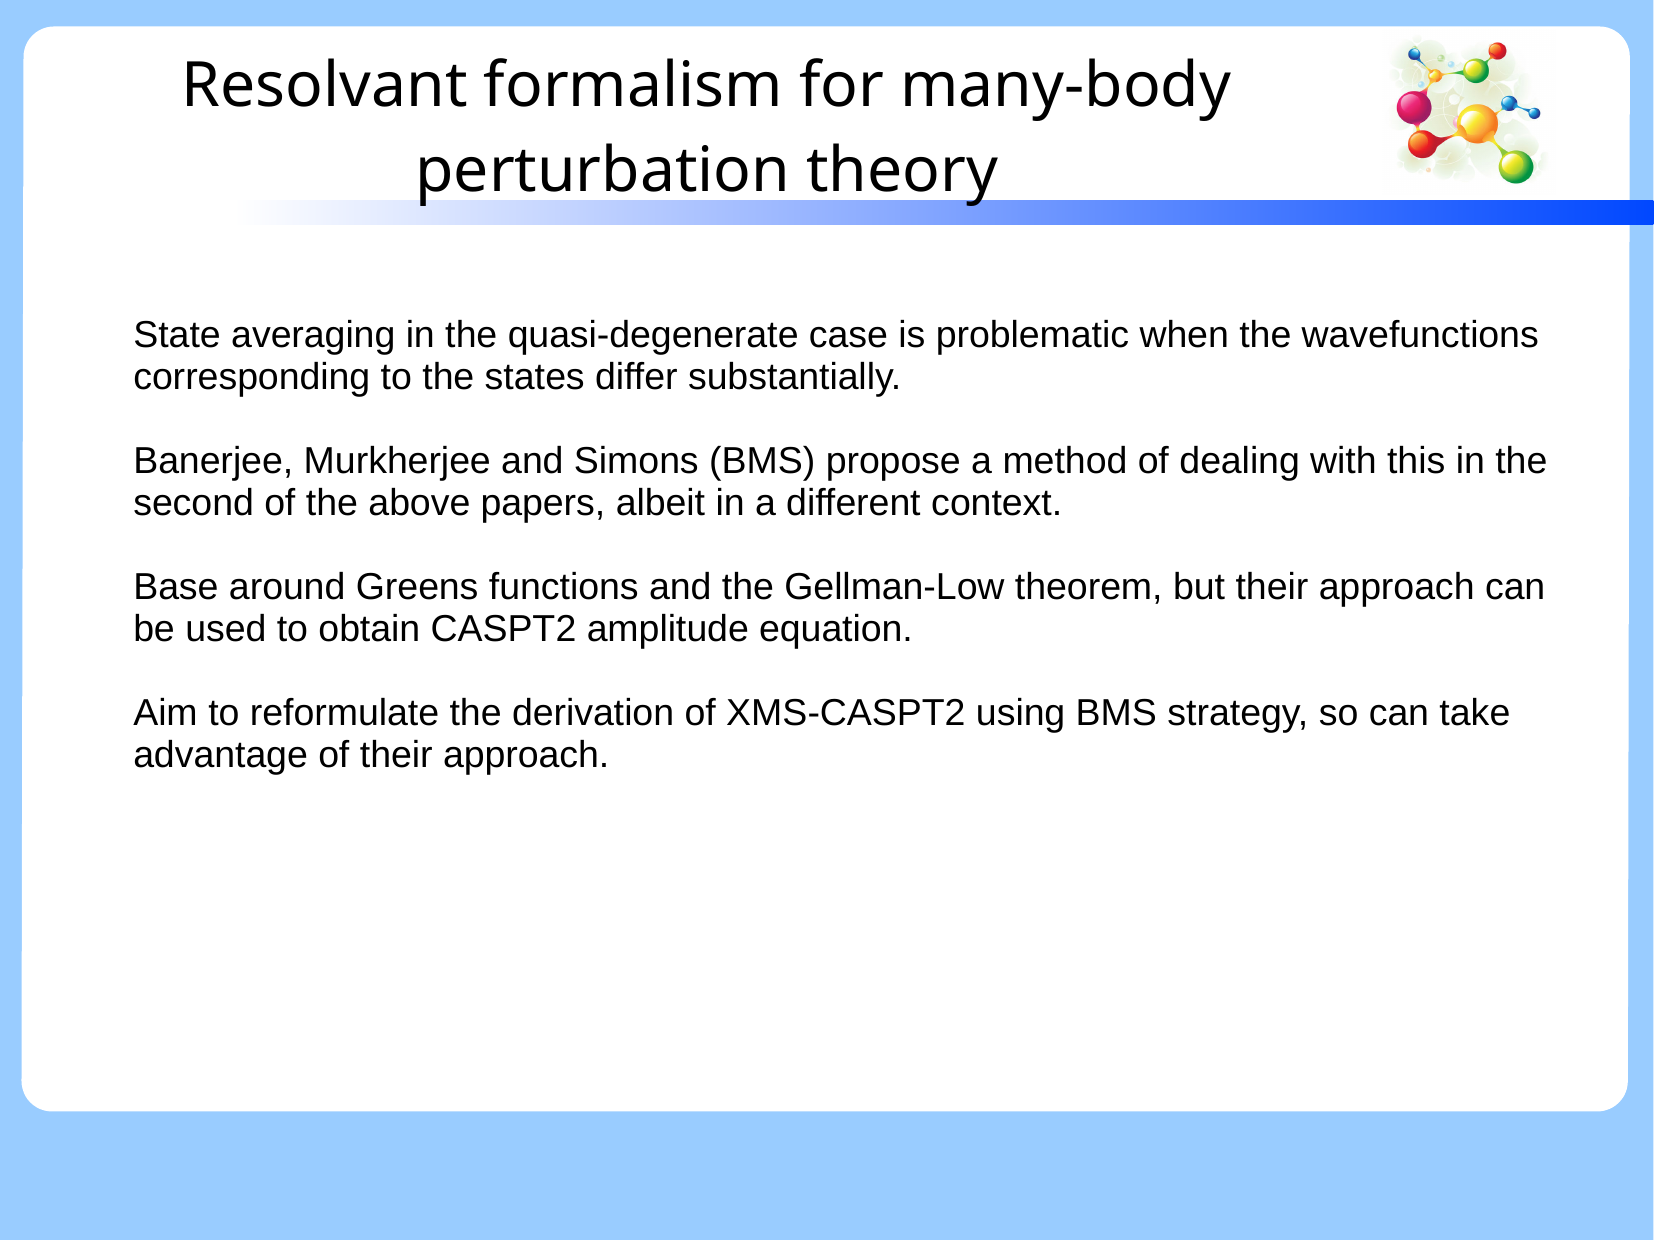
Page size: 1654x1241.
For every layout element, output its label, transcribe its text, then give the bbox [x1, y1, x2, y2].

title Resolvant formalism for many-body perturbation theory [82, 49, 1332, 201]
picture [1382, 29, 1556, 195]
text_box State averaging in the quasi-degenerate case is problematic when the wavefunctions corresponding to the states differ substantially. Banerjee, Murkherjee and Simons (BMS) propose a method of dealing with this in the second of the above papers, albeit in a different context. Base around Greens functions and the Gellman-Low theorem, but their approach can be used to obtain CASPT2 amplitude equation. Aim to reformulate the derivation of XMS-CASPT2 using BMS strategy, so can take advantage of their approach. [118, 305, 1592, 783]
